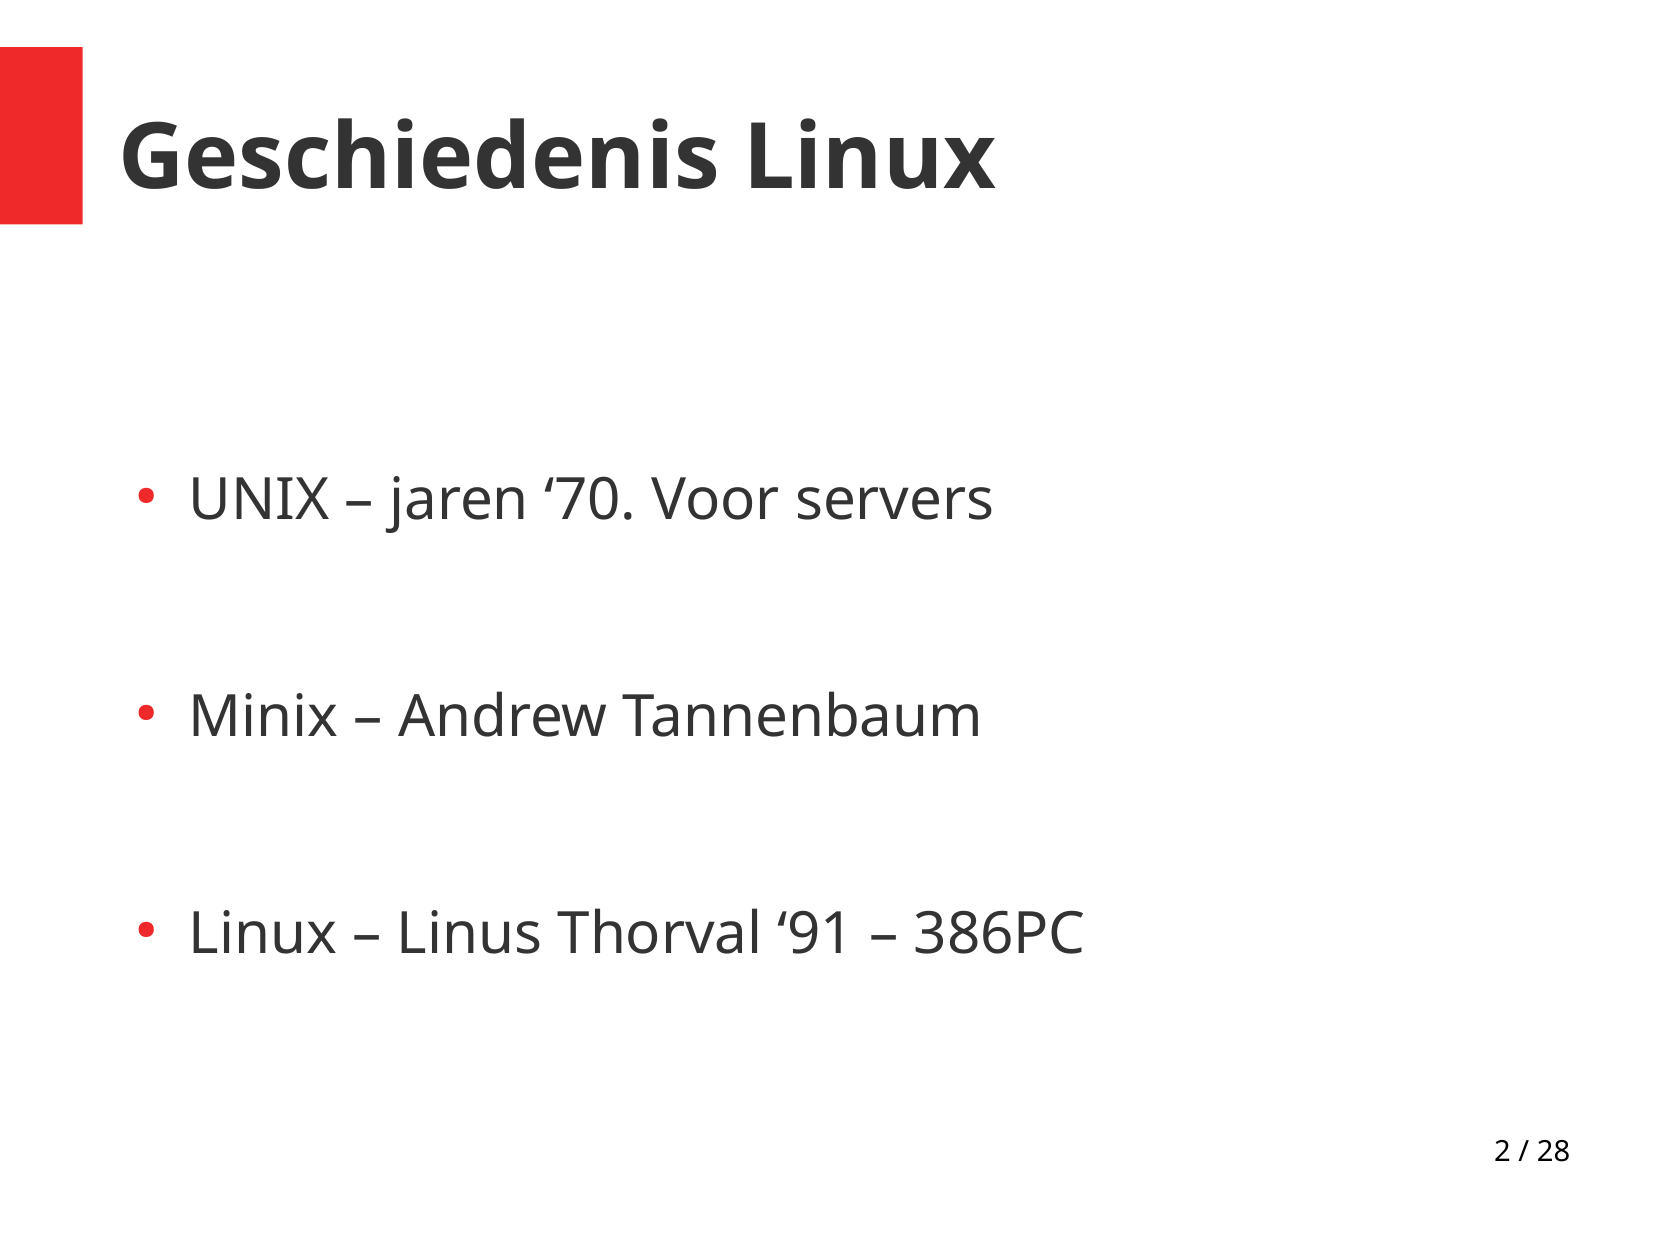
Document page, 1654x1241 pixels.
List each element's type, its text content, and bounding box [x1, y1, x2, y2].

title Geschiedenis Linux [118, 49, 1571, 257]
list UNIX – jaren ‘70. Voor servers Minix – Andrew Tannenbaum Linux – Linus Thorval ‘91 – 386PC [118, 348, 1535, 1068]
